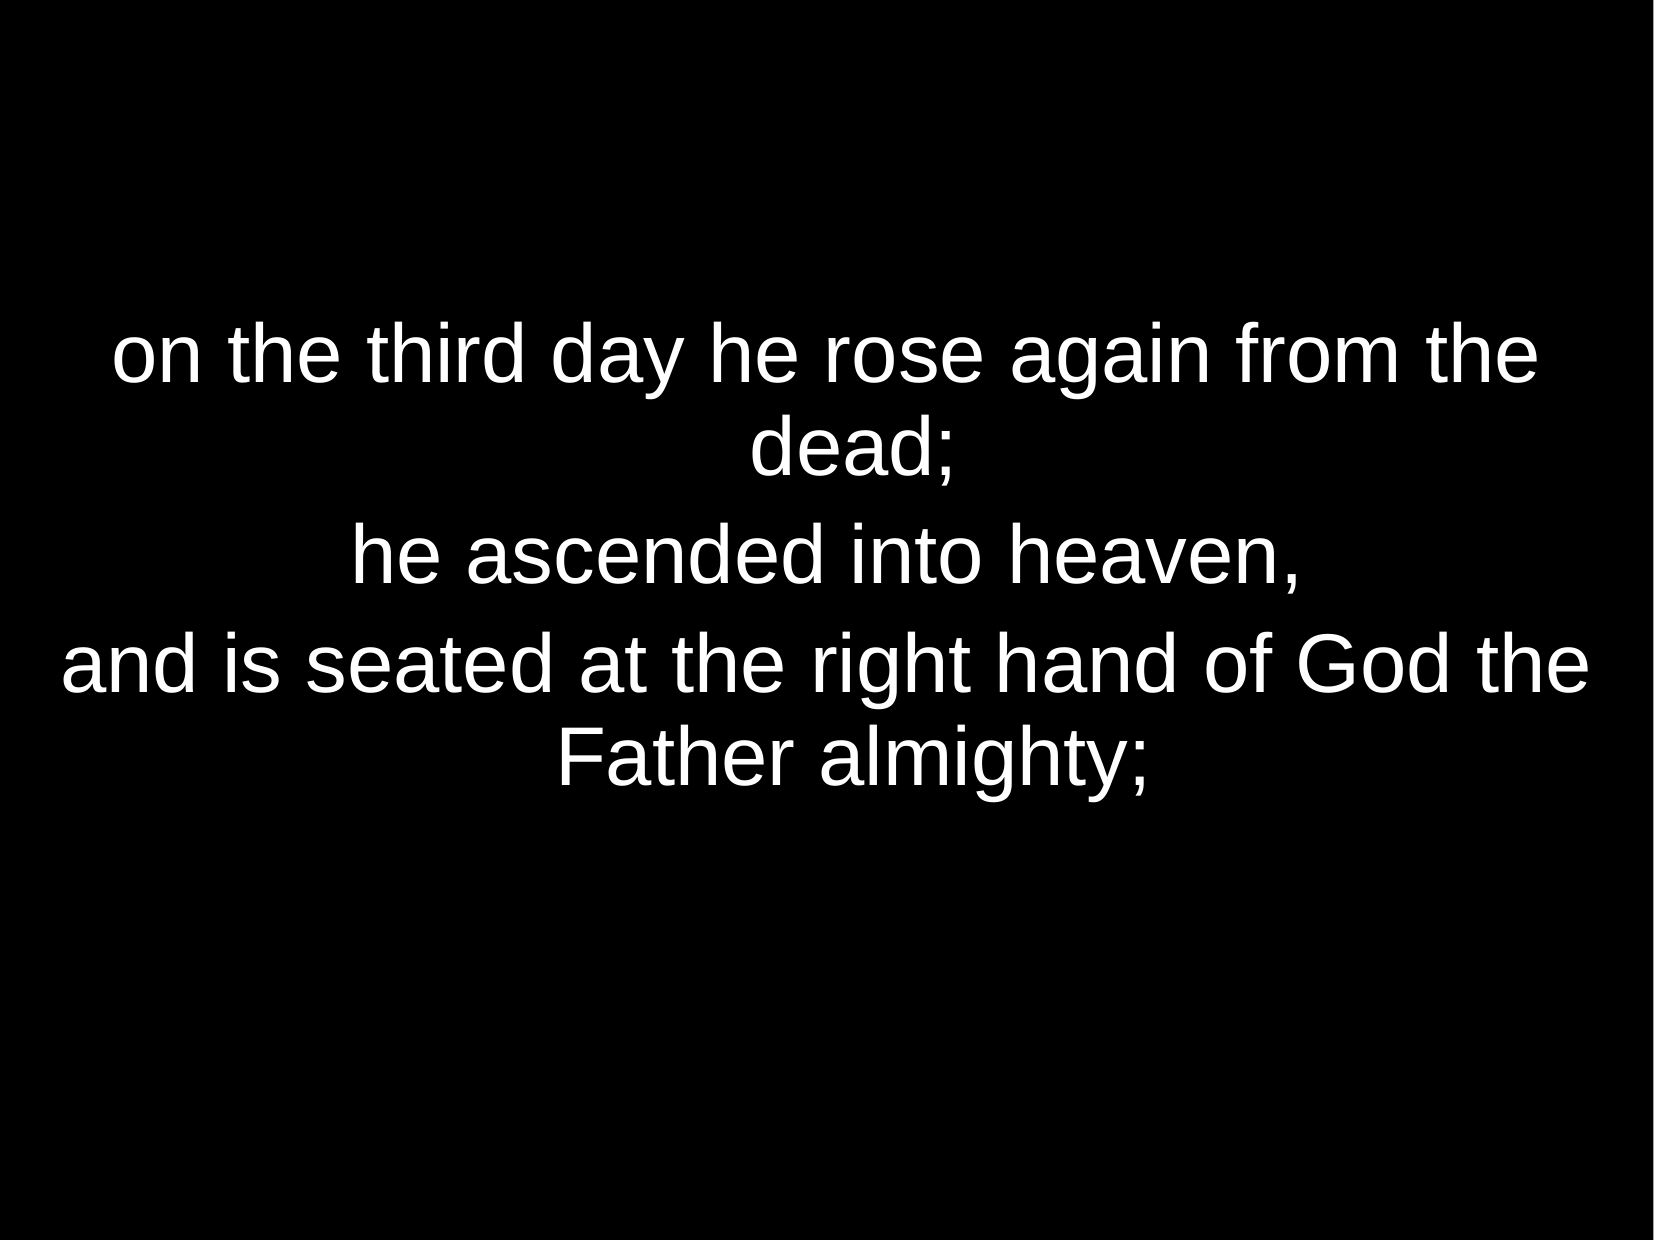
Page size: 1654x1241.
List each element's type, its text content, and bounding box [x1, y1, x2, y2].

list on the third day he rose again from the dead; he ascended into heaven, and is seated at the right hand of God the Father almighty; [0, 307, 1654, 1241]
